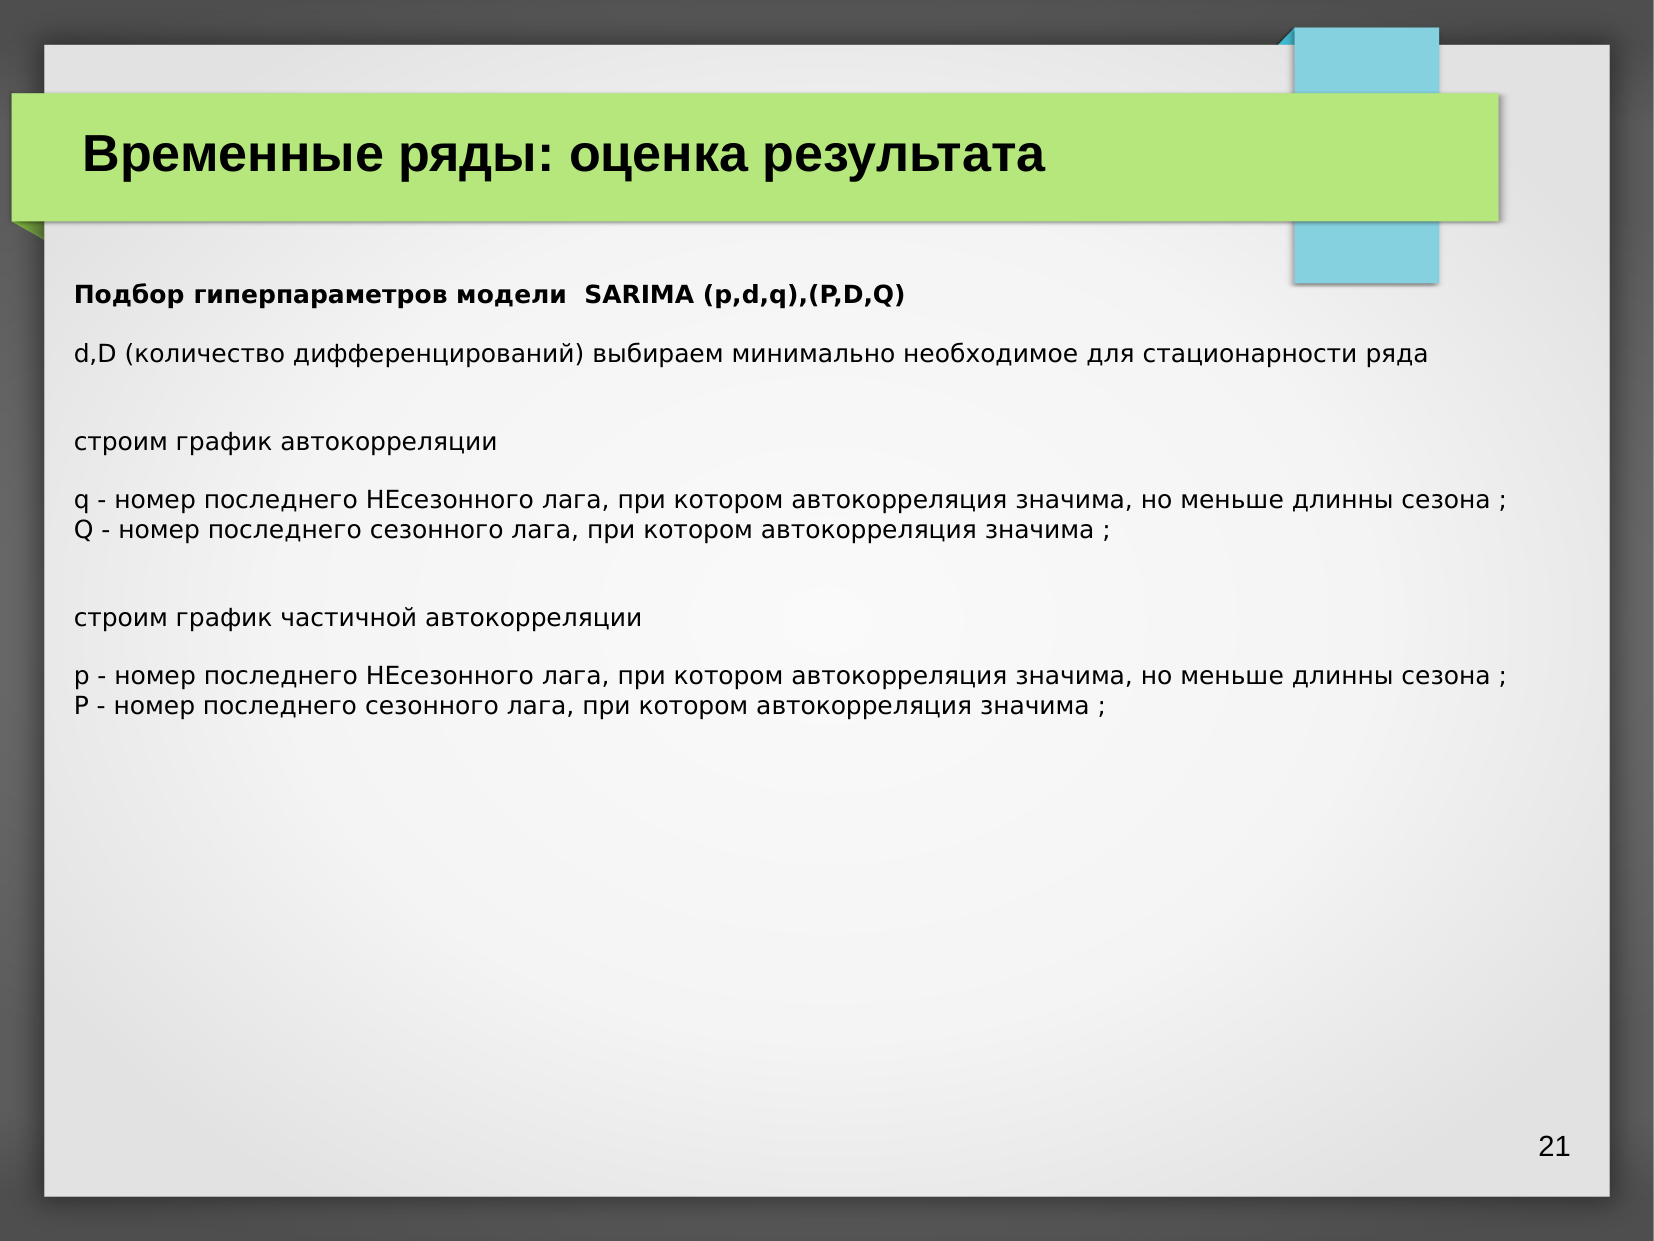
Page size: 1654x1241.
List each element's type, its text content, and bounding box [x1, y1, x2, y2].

title Временные ряды: оценка результата [82, 94, 1406, 213]
text_box Подбор гиперпараметров модели SARIMA (p,d,q),(P,D,Q) d,D (количество дифференцирований) выбираем минимально необходимое для стационарности ряда строим график автокорреляции q - номер последнего НЕсезонного лага, при котором автокорреляция значима, но меньше длинны сезона ; Q - номер последнего сезонного лага, при котором автокорреляция значима ; строим график частичной автокорреляции p - номер последнего НЕсезонного лага, при котором автокорреляция значима, но меньше длинны сезона ; P - номер последнего сезонного лага, при котором автокорреляция значима ; [59, 273, 1583, 839]
picture [0, 0, 1654, 1241]
